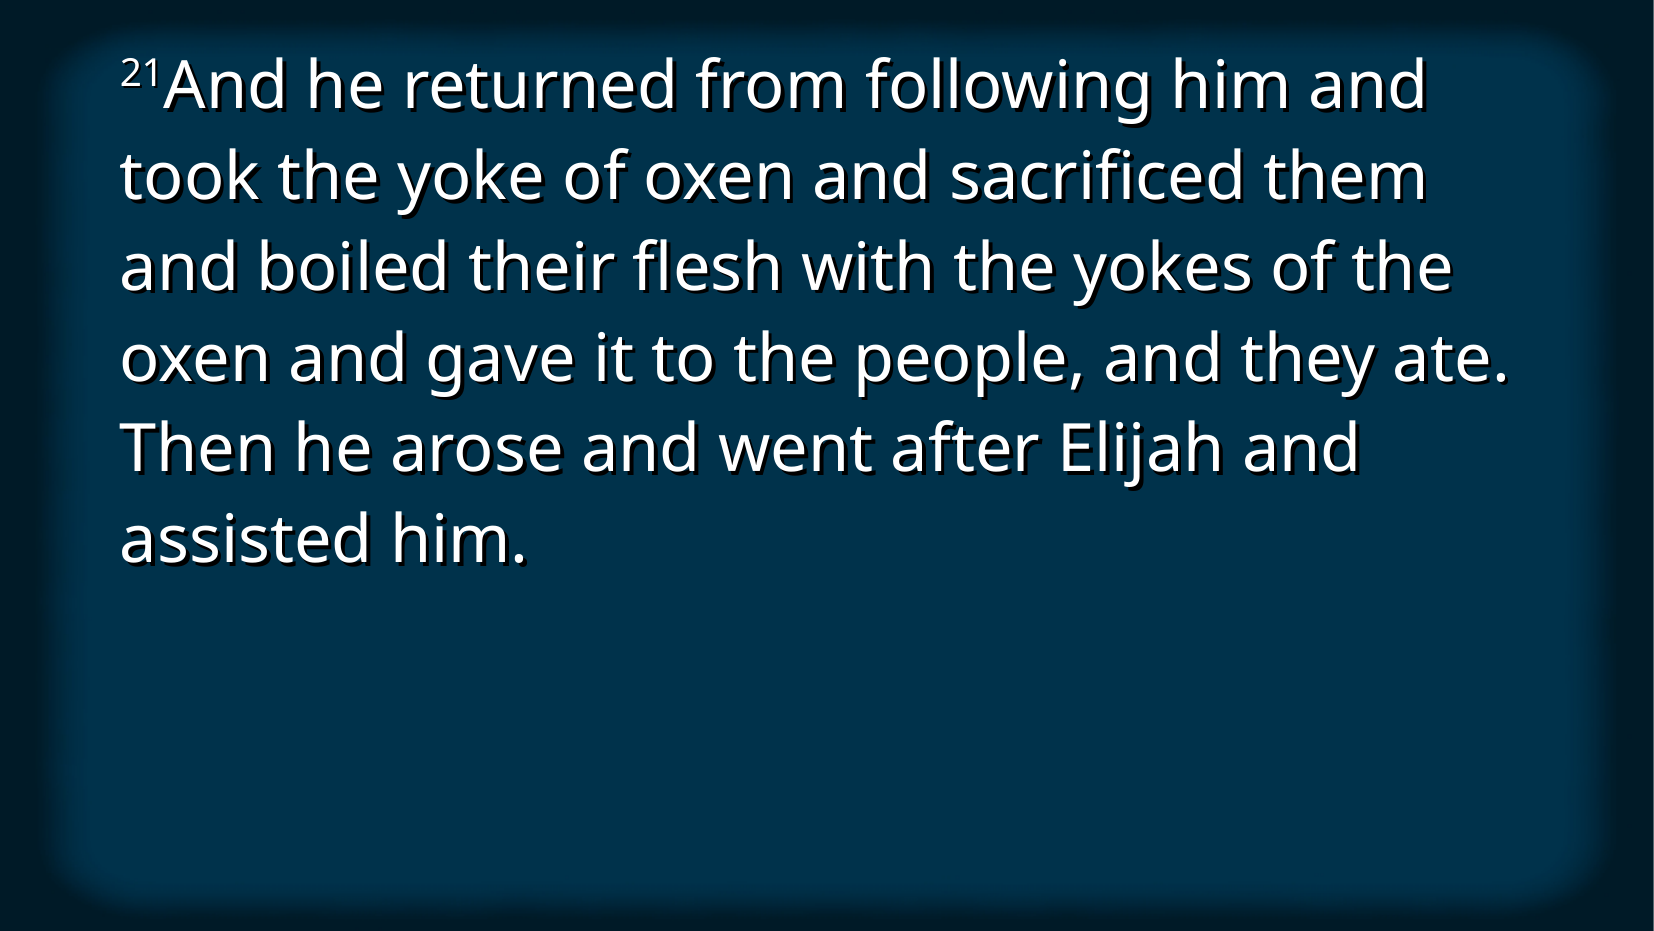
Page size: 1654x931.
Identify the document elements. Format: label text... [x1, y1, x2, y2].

text_box 21And he returned from following him and took the yoke of oxen and sacrificed them and boiled their flesh with the yokes of the oxen and gave it to the people, and they ate. Then he arose and went after Elijah and assisted him. [105, 30, 1546, 489]
picture [0, 0, 1654, 931]
